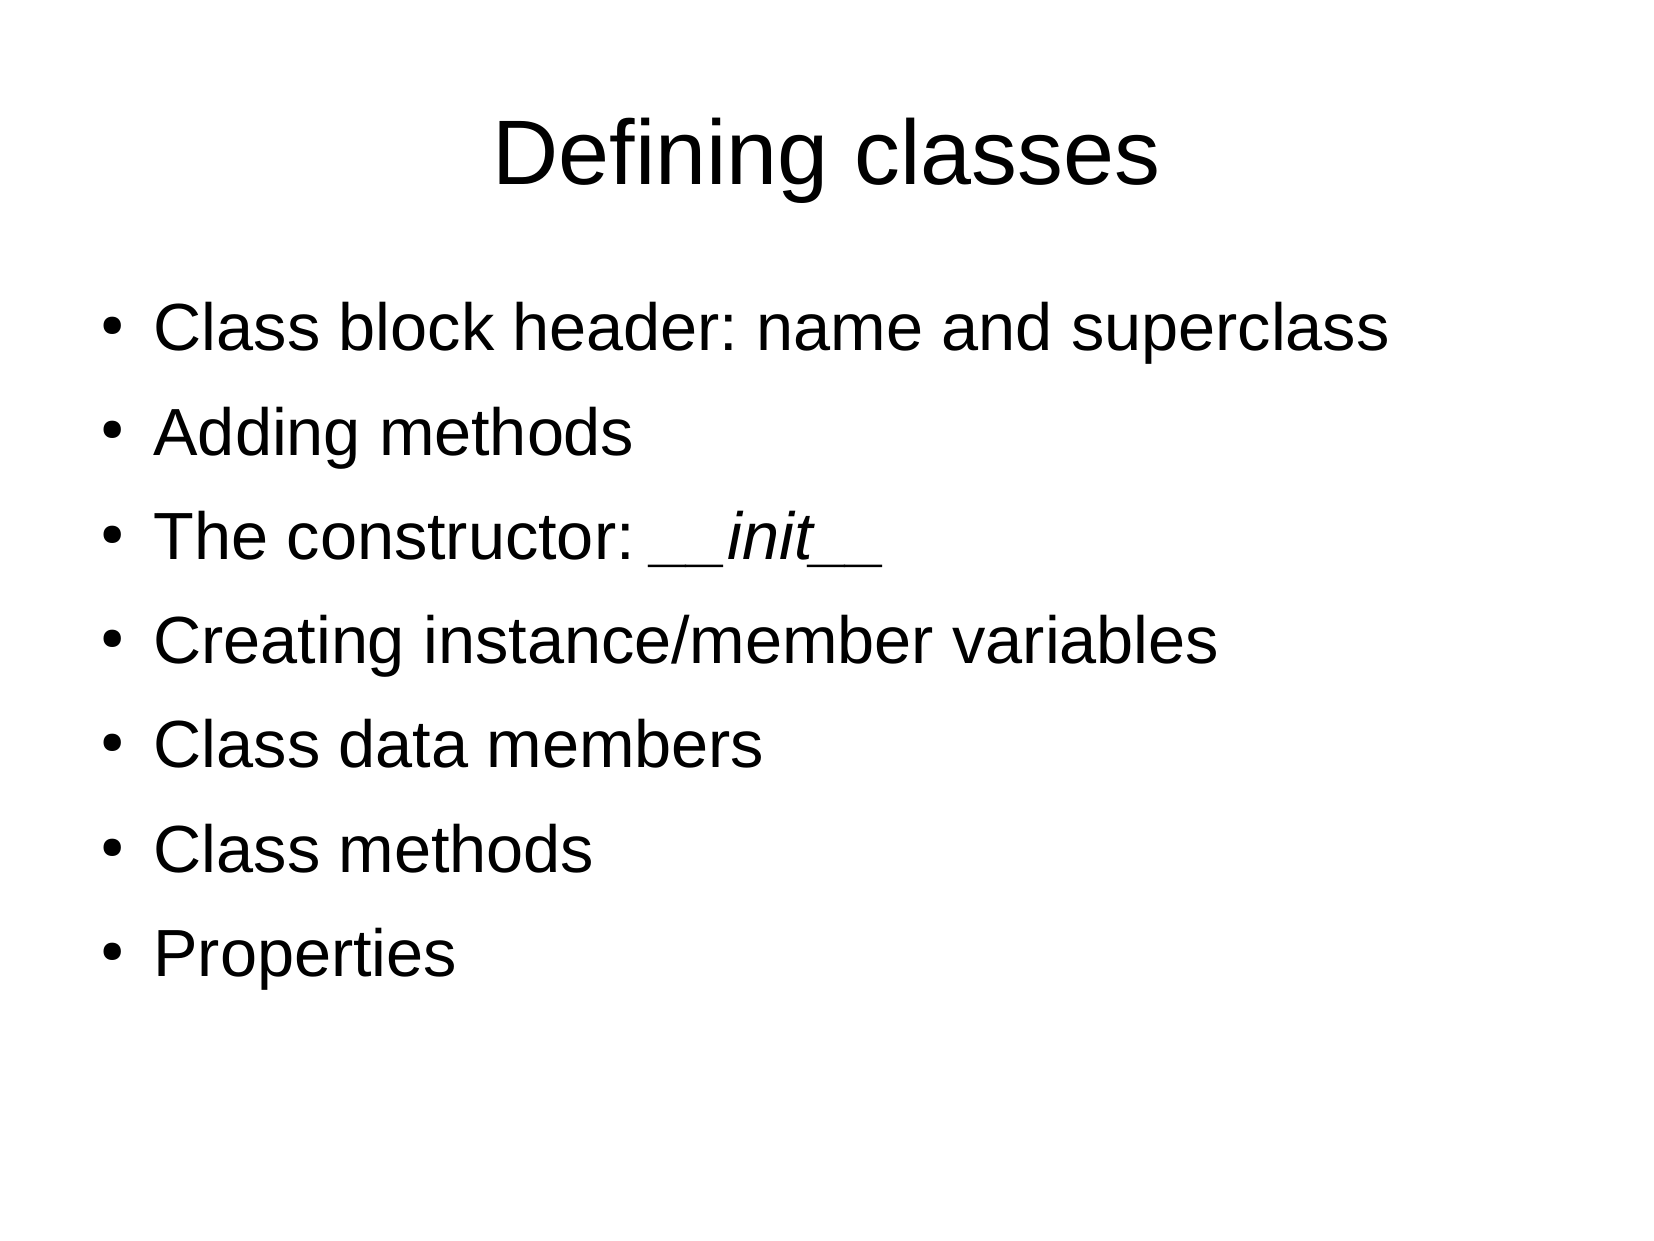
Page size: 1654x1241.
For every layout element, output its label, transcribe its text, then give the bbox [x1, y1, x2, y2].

title Defining classes [82, 49, 1571, 257]
list Class block header: name and superclass Adding methods The constructor: __init__ Creating instance/member variables Class data members Class methods Properties [82, 290, 1571, 1109]
